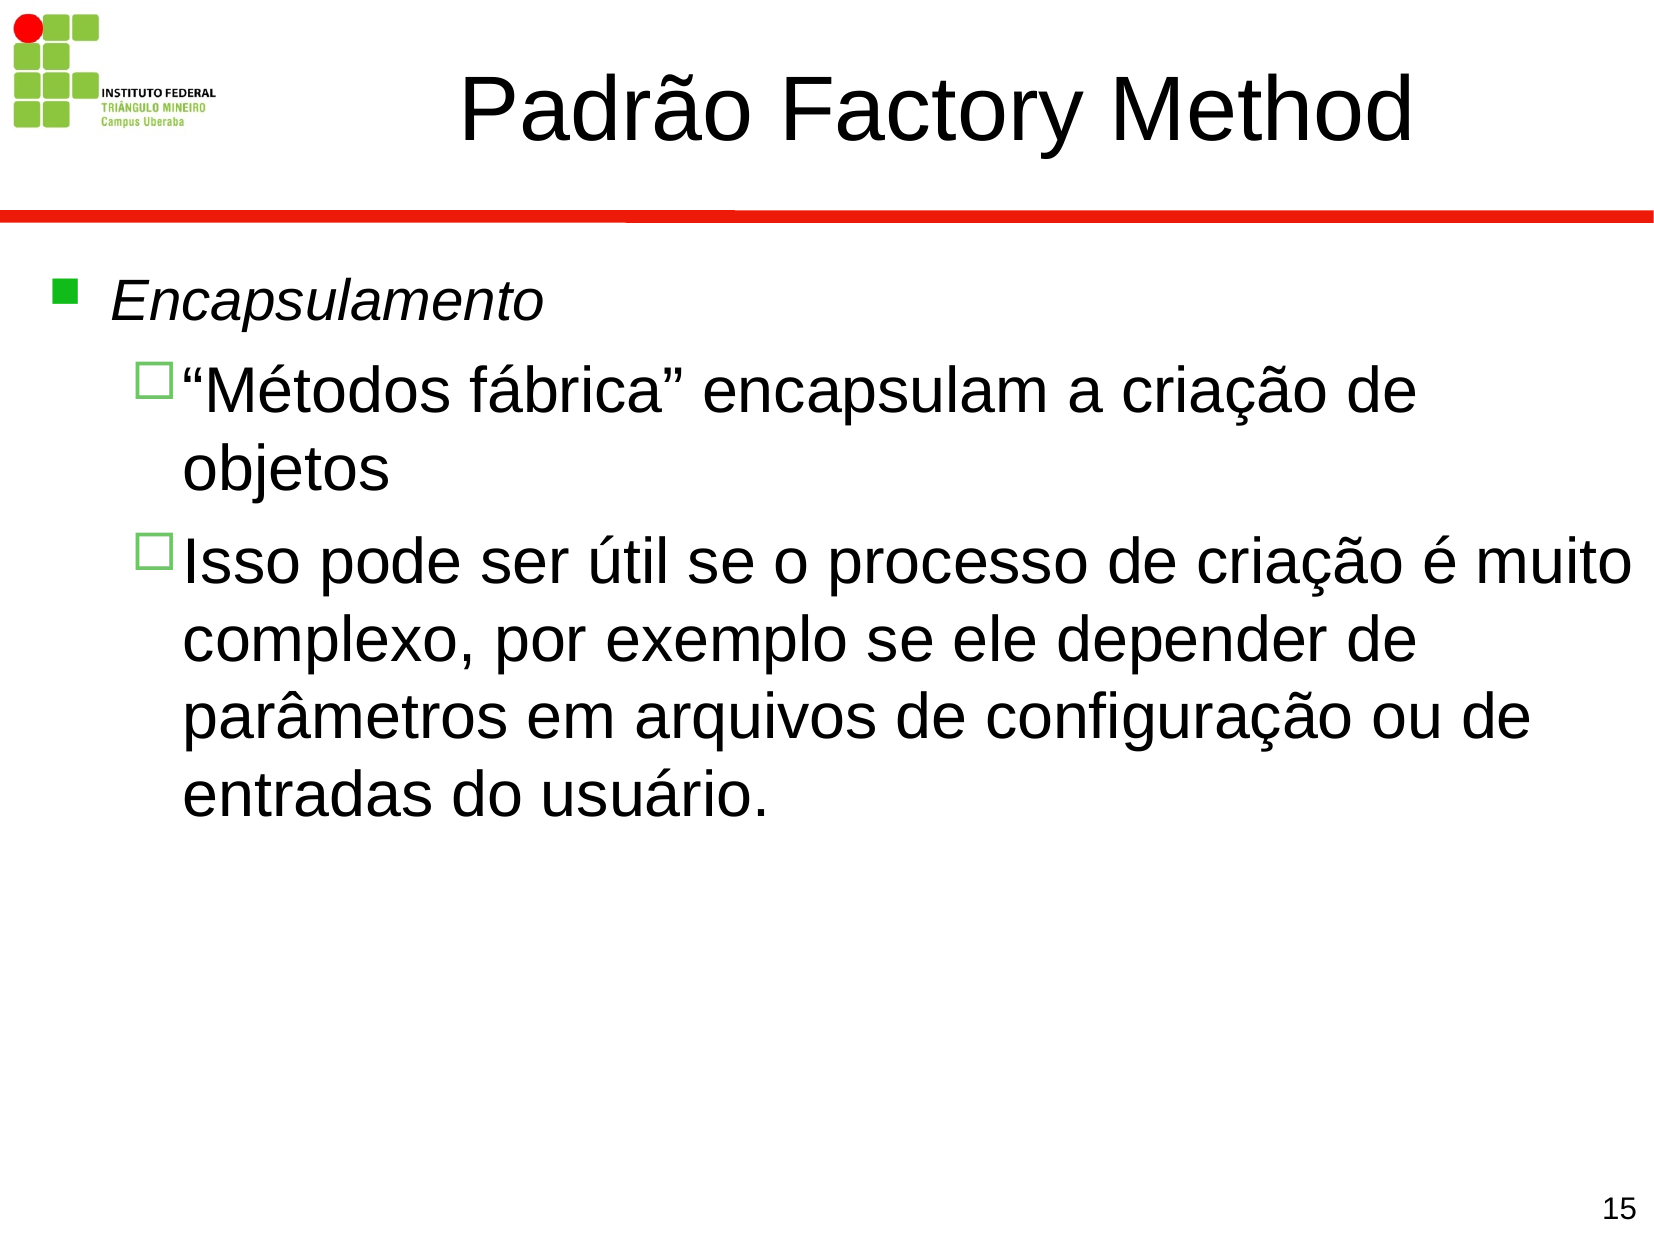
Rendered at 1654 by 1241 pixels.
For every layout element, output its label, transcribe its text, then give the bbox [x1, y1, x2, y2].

text_box Padrão Factory Method [253, 0, 1622, 207]
picture [0, 2, 228, 139]
text_box Encapsulamento “Métodos fábrica” encapsulam a criação de objetos Isso pode ser útil se o processo de criação é muito complexo, por exemplo se ele depender de parâmetros em arquivos de configuração ou de entradas do usuário. [32, 253, 1654, 1205]
text_box <number> [1185, 1179, 1654, 1220]
